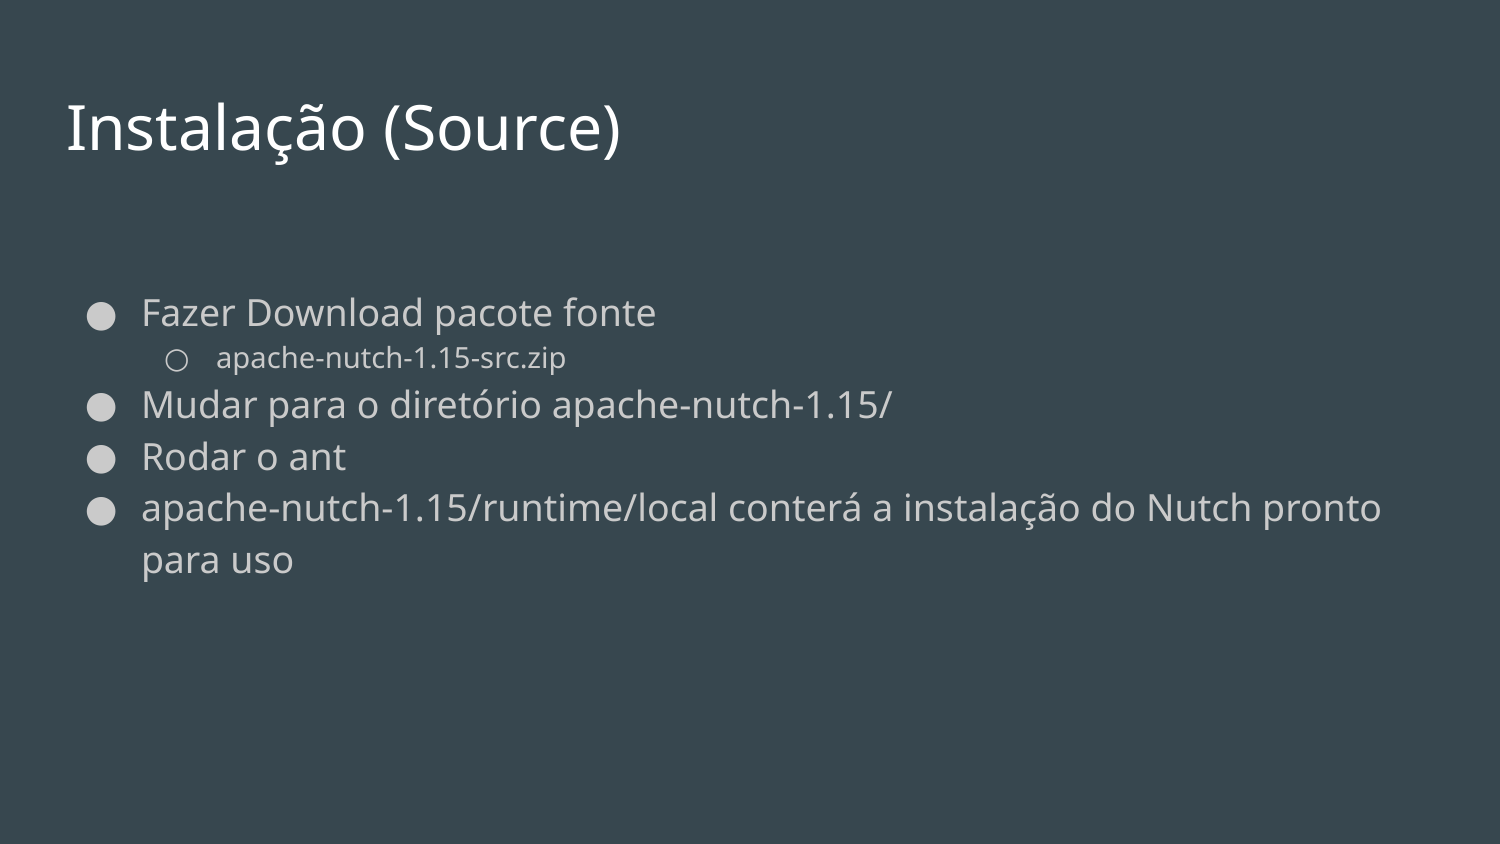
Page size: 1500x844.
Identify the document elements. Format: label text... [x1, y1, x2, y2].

list Fazer Download pacote fonte apache-nutch-1.15-src.zip Mudar para o diretório apache-nutch-1.15/ Rodar o ant apache-nutch-1.15/runtime/local conterá a instalação do Nutch pronto para uso [51, 189, 1449, 750]
title Instalação (Source) [51, 72, 1449, 167]
